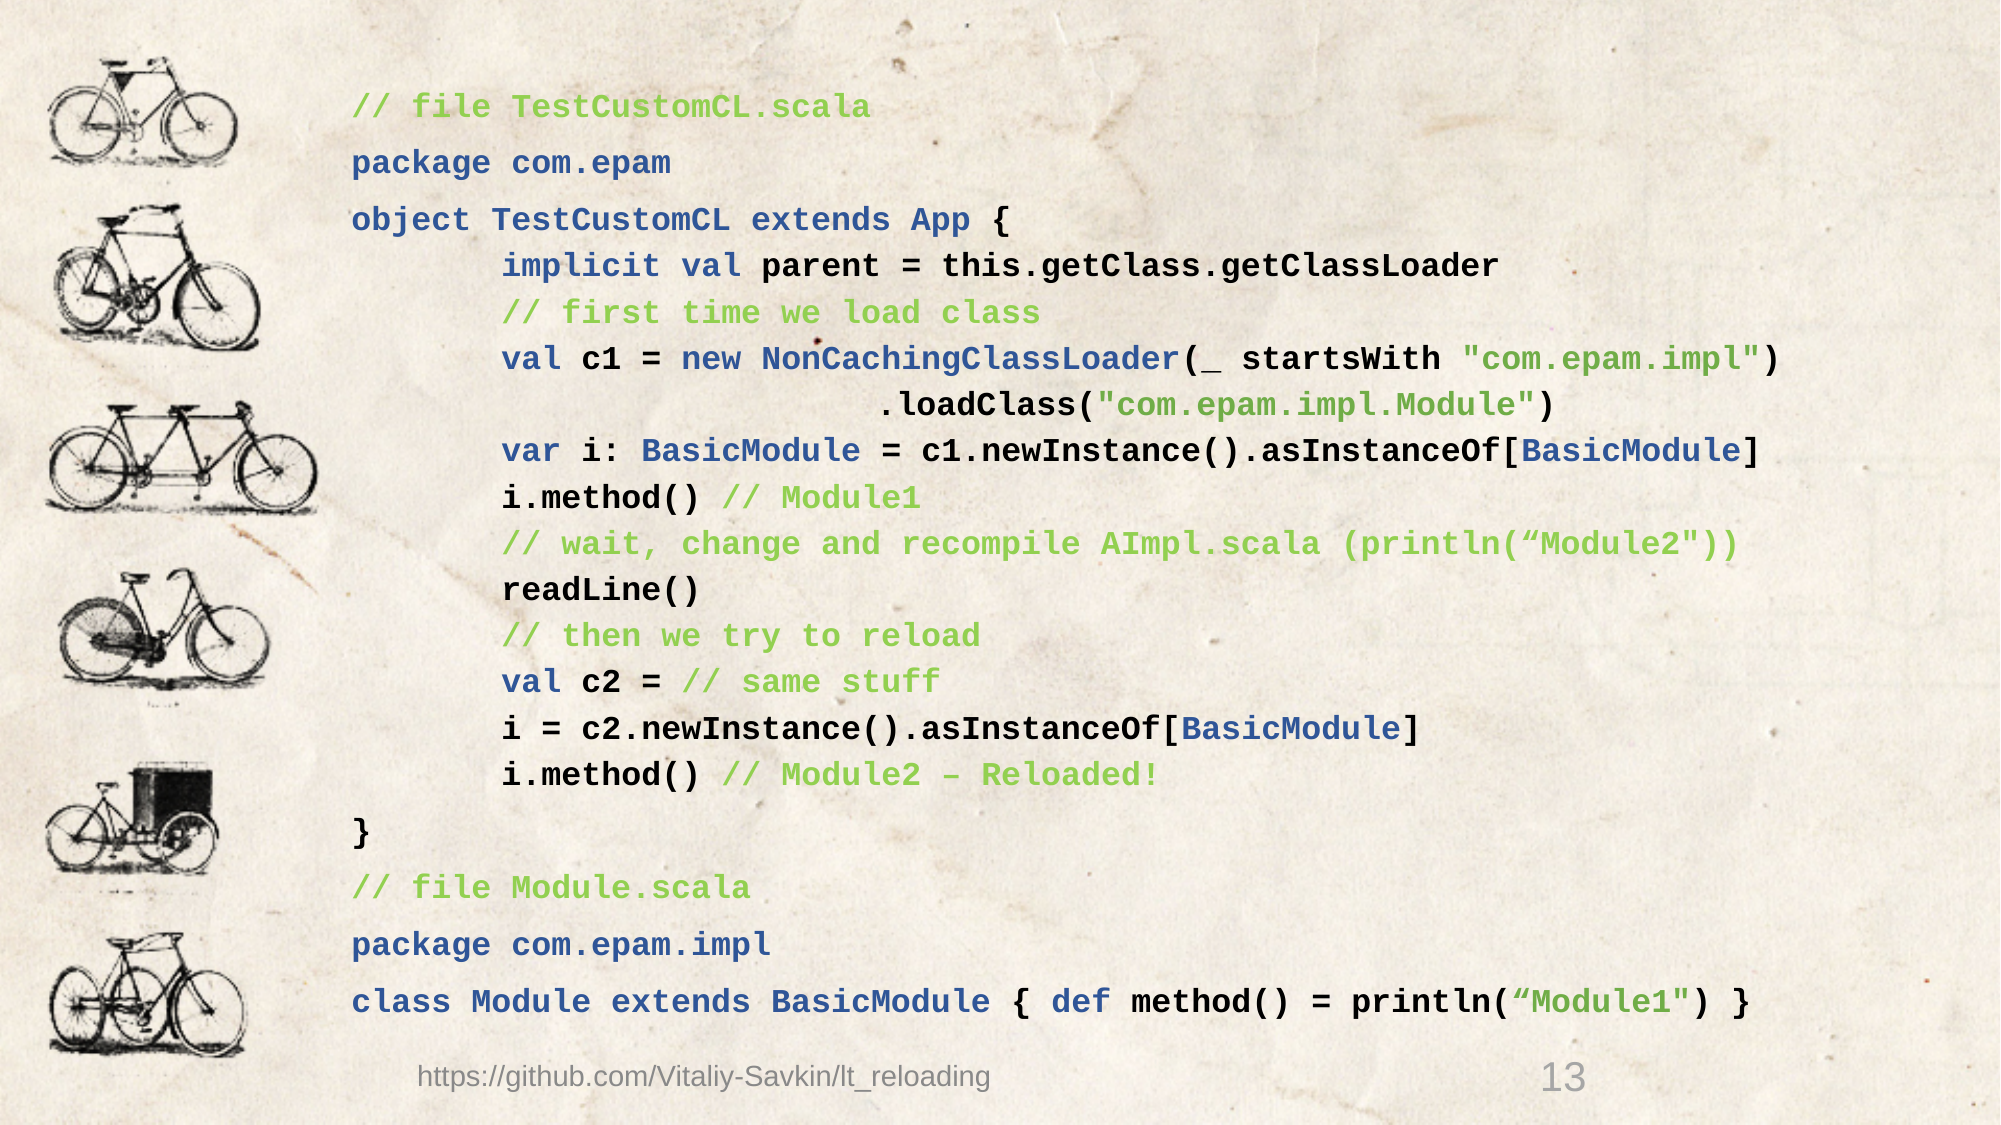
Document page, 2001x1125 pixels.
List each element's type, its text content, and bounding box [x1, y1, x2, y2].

list // file TestCustomCL.scala package com.epam object TestCustomCL extends App { implicit val parent = this.getClass.getClassLoader // first time we load class val c1 = new NonCachingClassLoader(_ startsWith "com.epam.impl") .loadClass("com.epam.impl.Module") var i: BasicModule = c1.newInstance().asInstanceOf[BasicModule] i.method() // Module1 // wait, change and recompile AImpl.scala (println(“Module2")) readLine() // then we try to reload val c2 = // same stuff i = c2.newInstance().asInstanceOf[BasicModule] i.method() // Module2 – Reloaded! } // file Module.scala package com.epam.impl class Module extends BasicModule { def method() = println(“Module1") } [336, 81, 1944, 1037]
text_box 13 [1524, 1042, 1975, 1103]
text_box https://github.com/Vitaliy-Savkin/lt_reloading [402, 1047, 1008, 1103]
